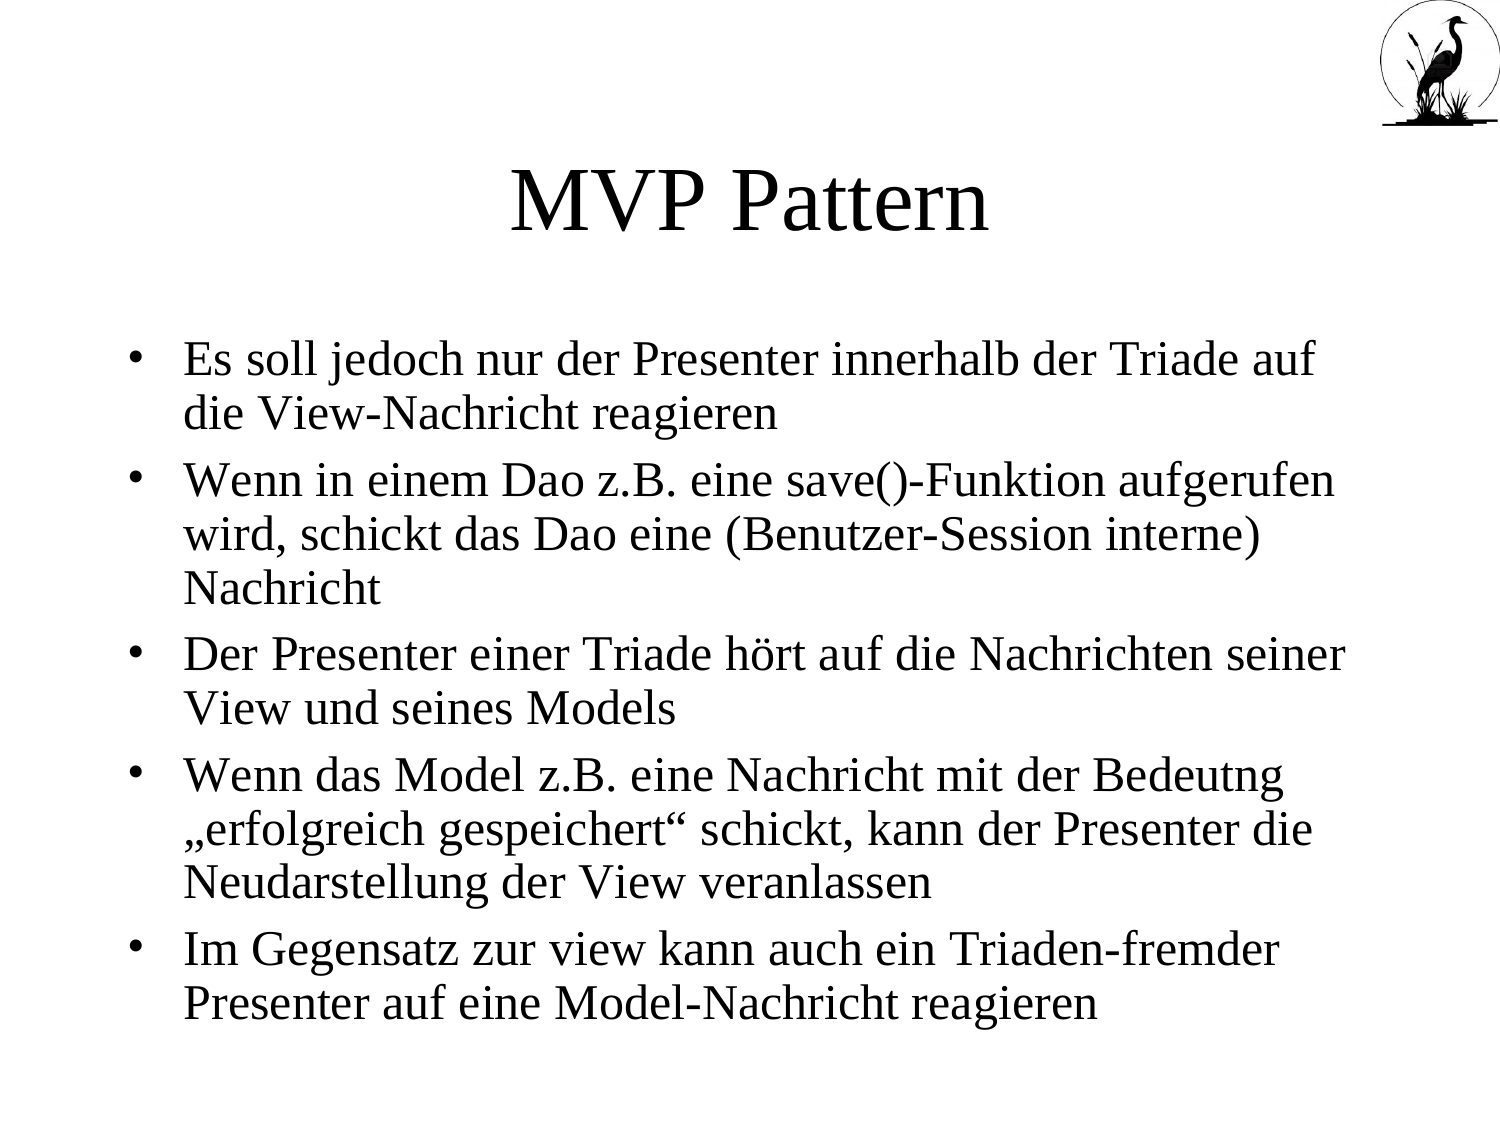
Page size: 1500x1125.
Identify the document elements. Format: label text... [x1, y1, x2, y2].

title MVP Pattern [112, 99, 1388, 288]
picture [1380, 0, 1500, 126]
list Es soll jedoch nur der Presenter innerhalb der Triade auf die View-Nachricht reagieren Wenn in einem Dao z.B. eine save()-Funktion aufgerufen wird, schickt das Dao eine (Benutzer-Session interne) Nachricht Der Presenter einer Triade hört auf die Nachrichten seiner View und seines Models Wenn das Model z.B. eine Nachricht mit der Bedeutng „erfolgreich gespeichert“ schickt, kann der Presenter die Neudarstellung der View veranlassen Im Gegensatz zur view kann auch ein Triaden-fremder Presenter auf eine Model-Nachricht reagieren [112, 324, 1388, 1038]
